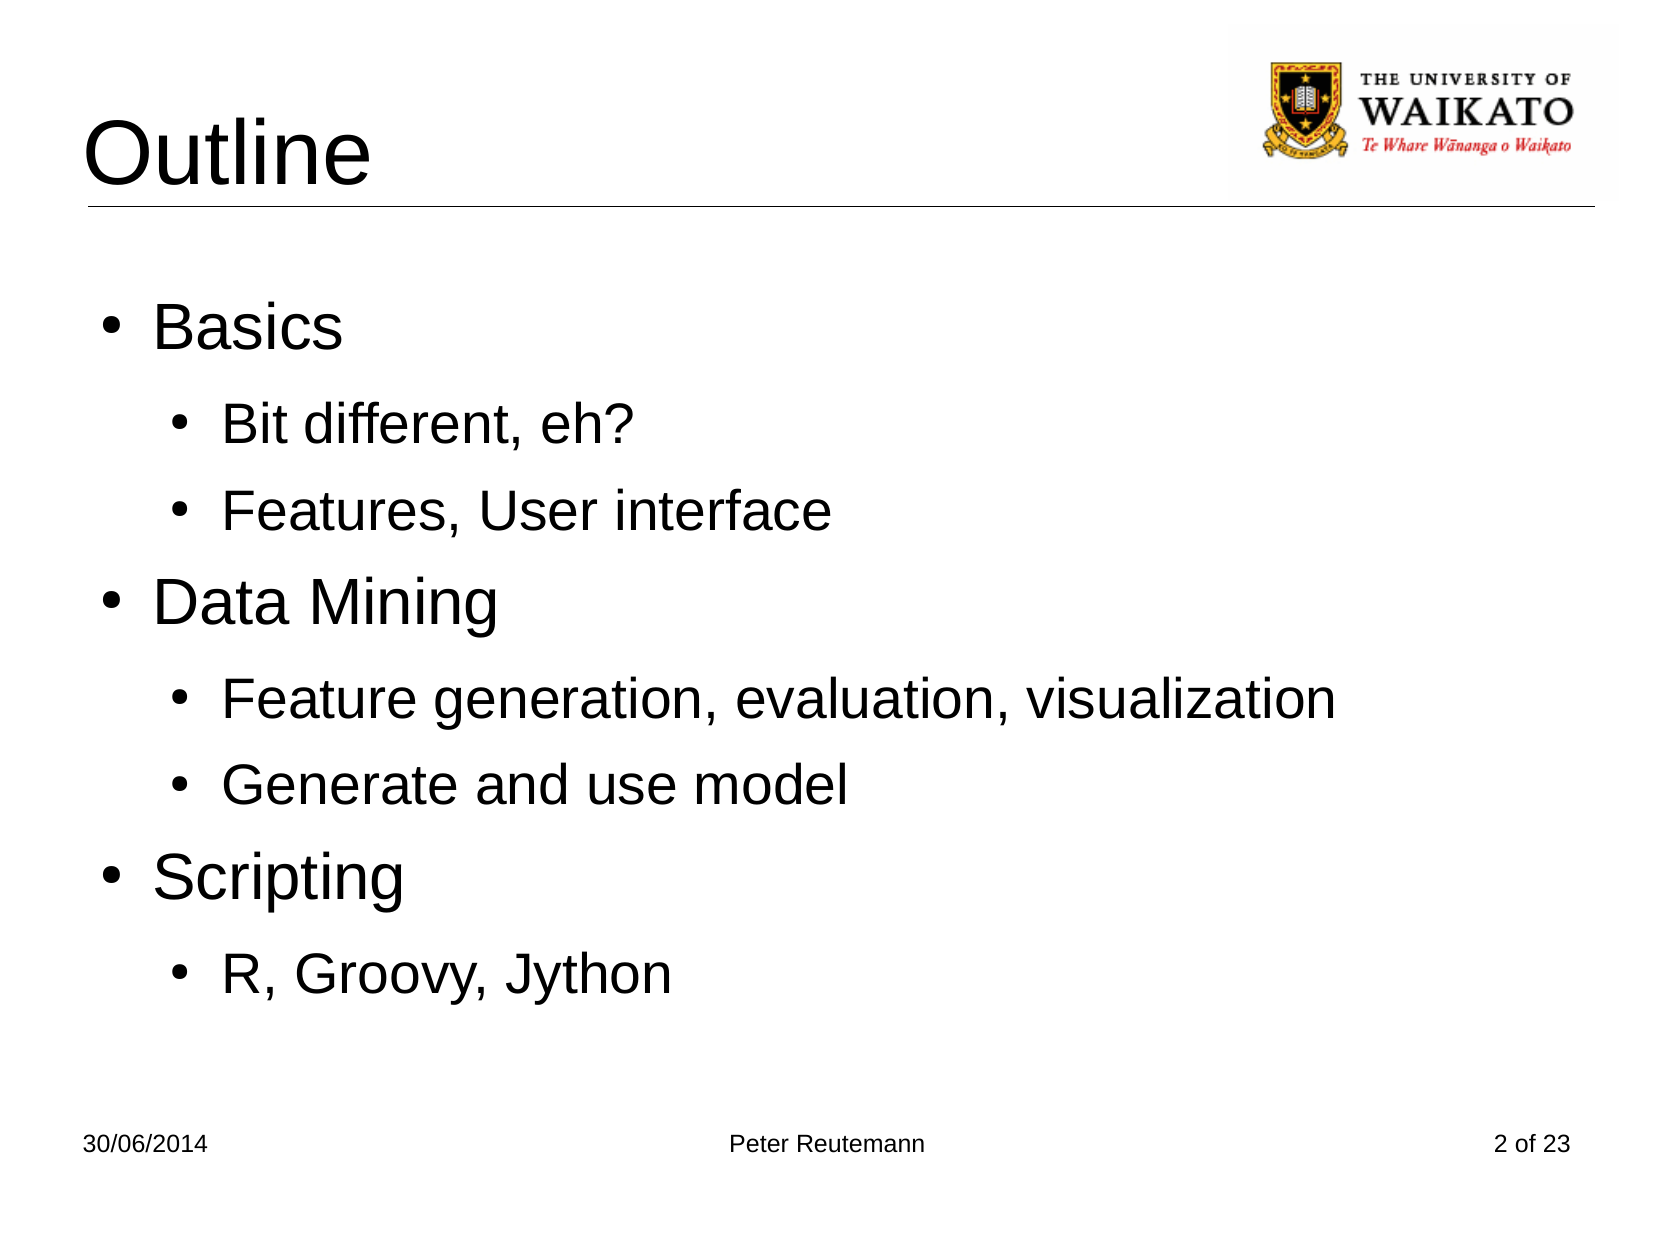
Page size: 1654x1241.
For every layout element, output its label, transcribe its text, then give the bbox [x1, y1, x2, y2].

list Basics Bit different, eh? Features, User interface Data Mining Feature generation, evaluation, visualization Generate and use model Scripting R, Groovy, Jython [82, 290, 1571, 1010]
picture [1228, 24, 1619, 201]
title Outline [82, 49, 1571, 257]
